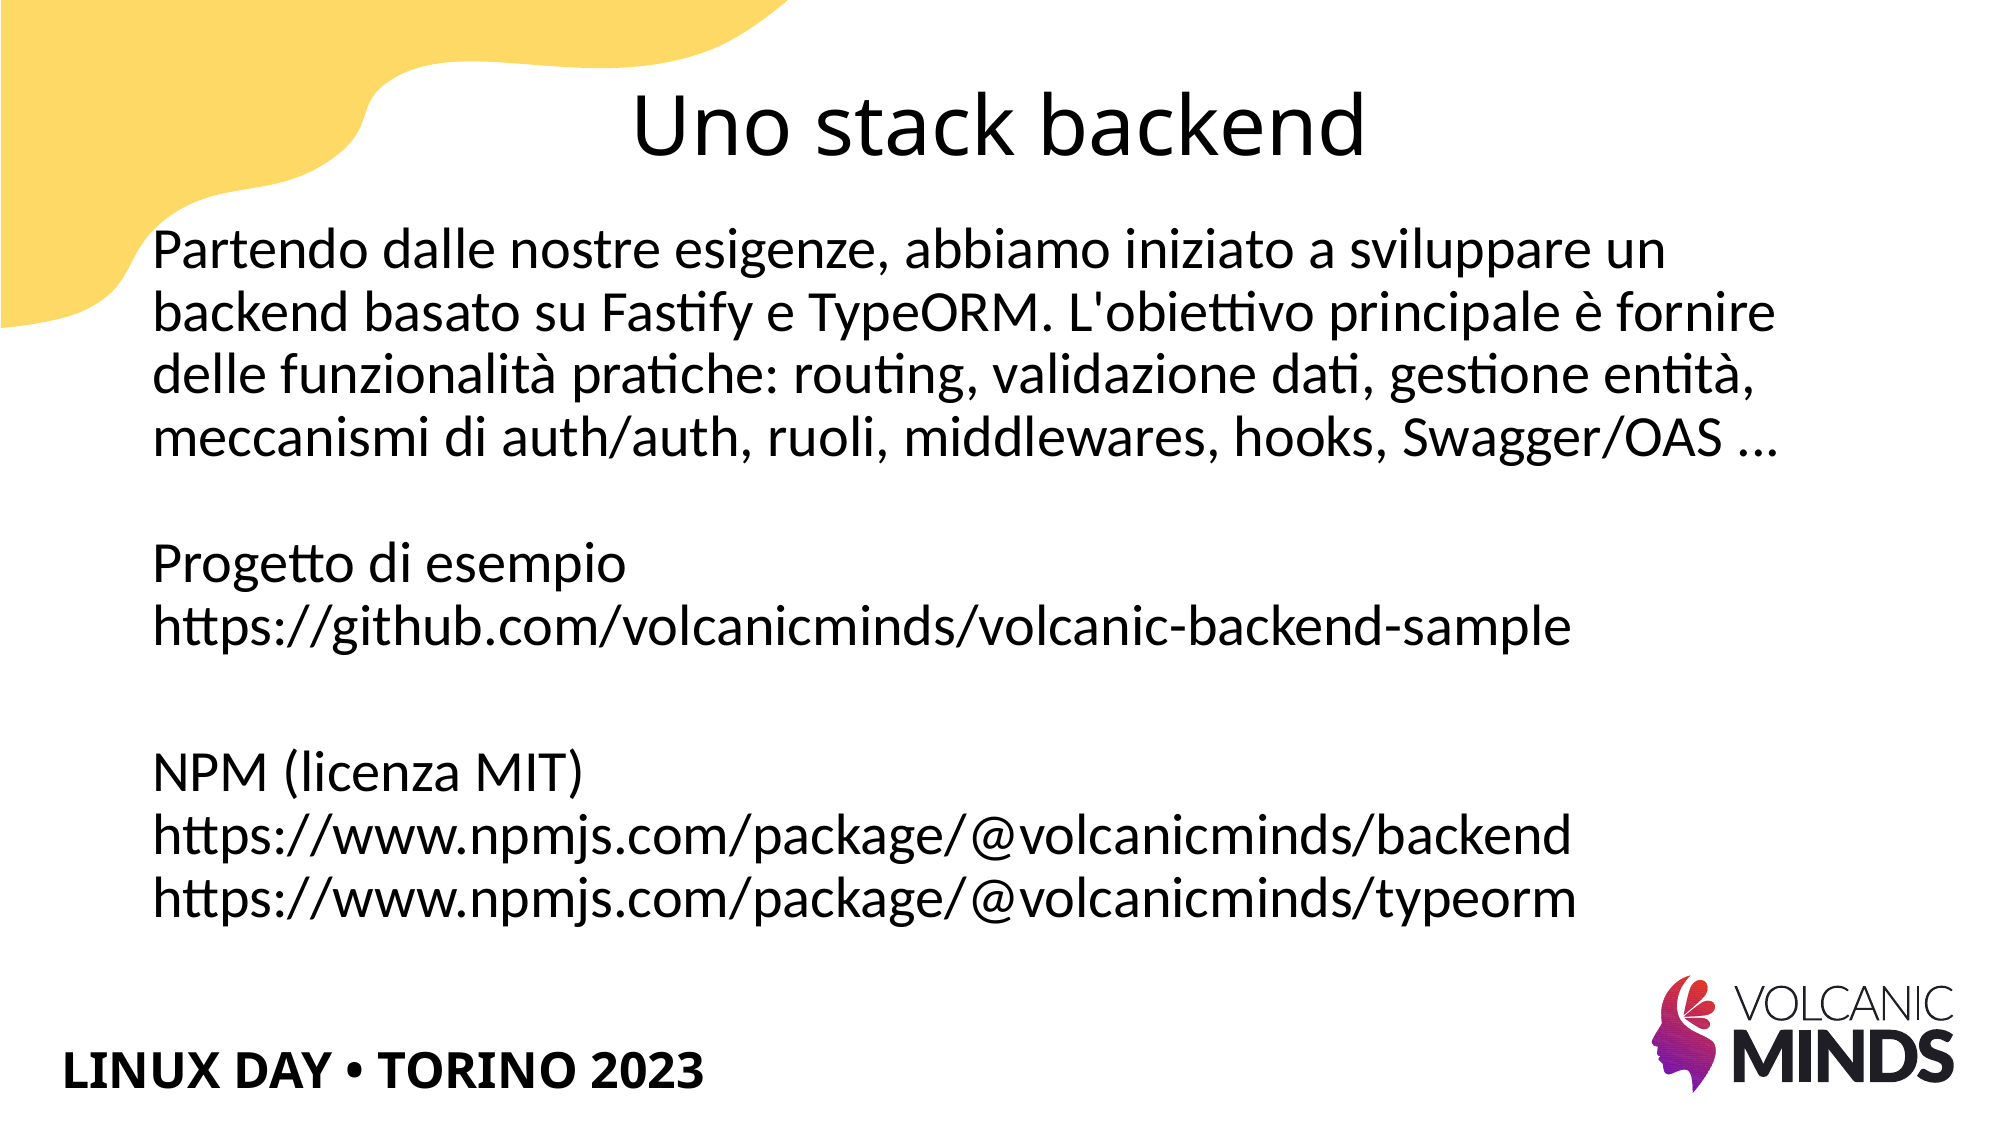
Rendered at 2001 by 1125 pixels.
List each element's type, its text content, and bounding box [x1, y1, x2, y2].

title Uno stack backend [137, 19, 1863, 237]
picture [0, 0, 906, 631]
picture [1651, 975, 1955, 1093]
text_box LINUX DAY • TORINO 2023 [46, 961, 1547, 1107]
list Partendo dalle nostre esigenze, abbiamo iniziato a sviluppare un backend basato su Fastify e TypeORM. L'obiettivo principale è fornire delle funzionalità pratiche: routing, validazione dati, gestione entità, meccanismi di auth/auth, ruoli, middlewares, hooks, Swagger/OAS ... Progetto di esempio https://github.com/volcanicminds/volcanic-backend-sample NPM (licenza MIT) https://www.npmjs.com/package/@volcanicminds/backend https://www.npmjs.com/package/@volcanicminds/typeorm [137, 237, 1863, 1003]
